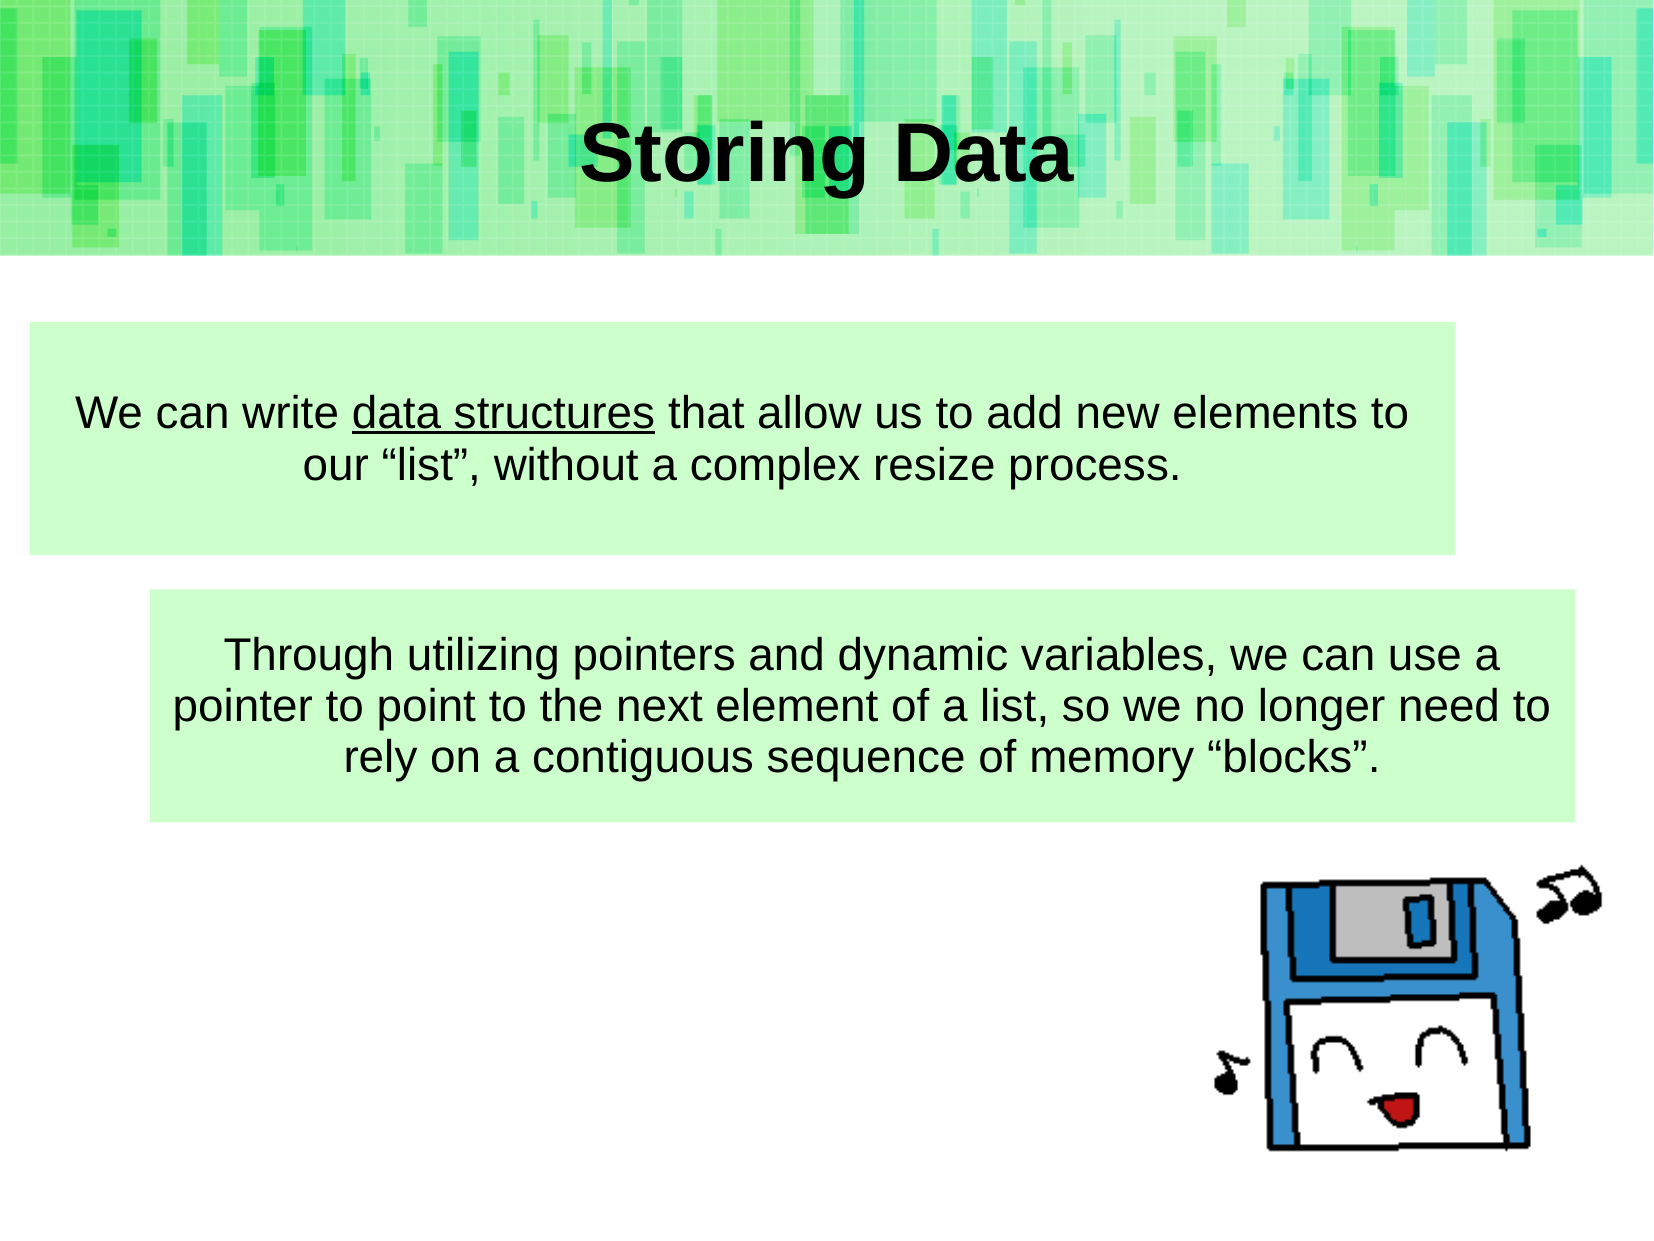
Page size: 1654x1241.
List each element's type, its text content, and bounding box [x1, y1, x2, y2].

picture [0, 0, 1654, 1241]
title Storing Data [82, 49, 1571, 257]
text_box We can write data structures that allow us to add new elements to our “list”, without a complex resize process. [30, 321, 1456, 556]
text_box Through utilizing pointers and dynamic variables, we can use a pointer to point to the next element of a list, so we no longer need to rely on a contiguous sequence of memory “blocks”. [150, 589, 1576, 823]
